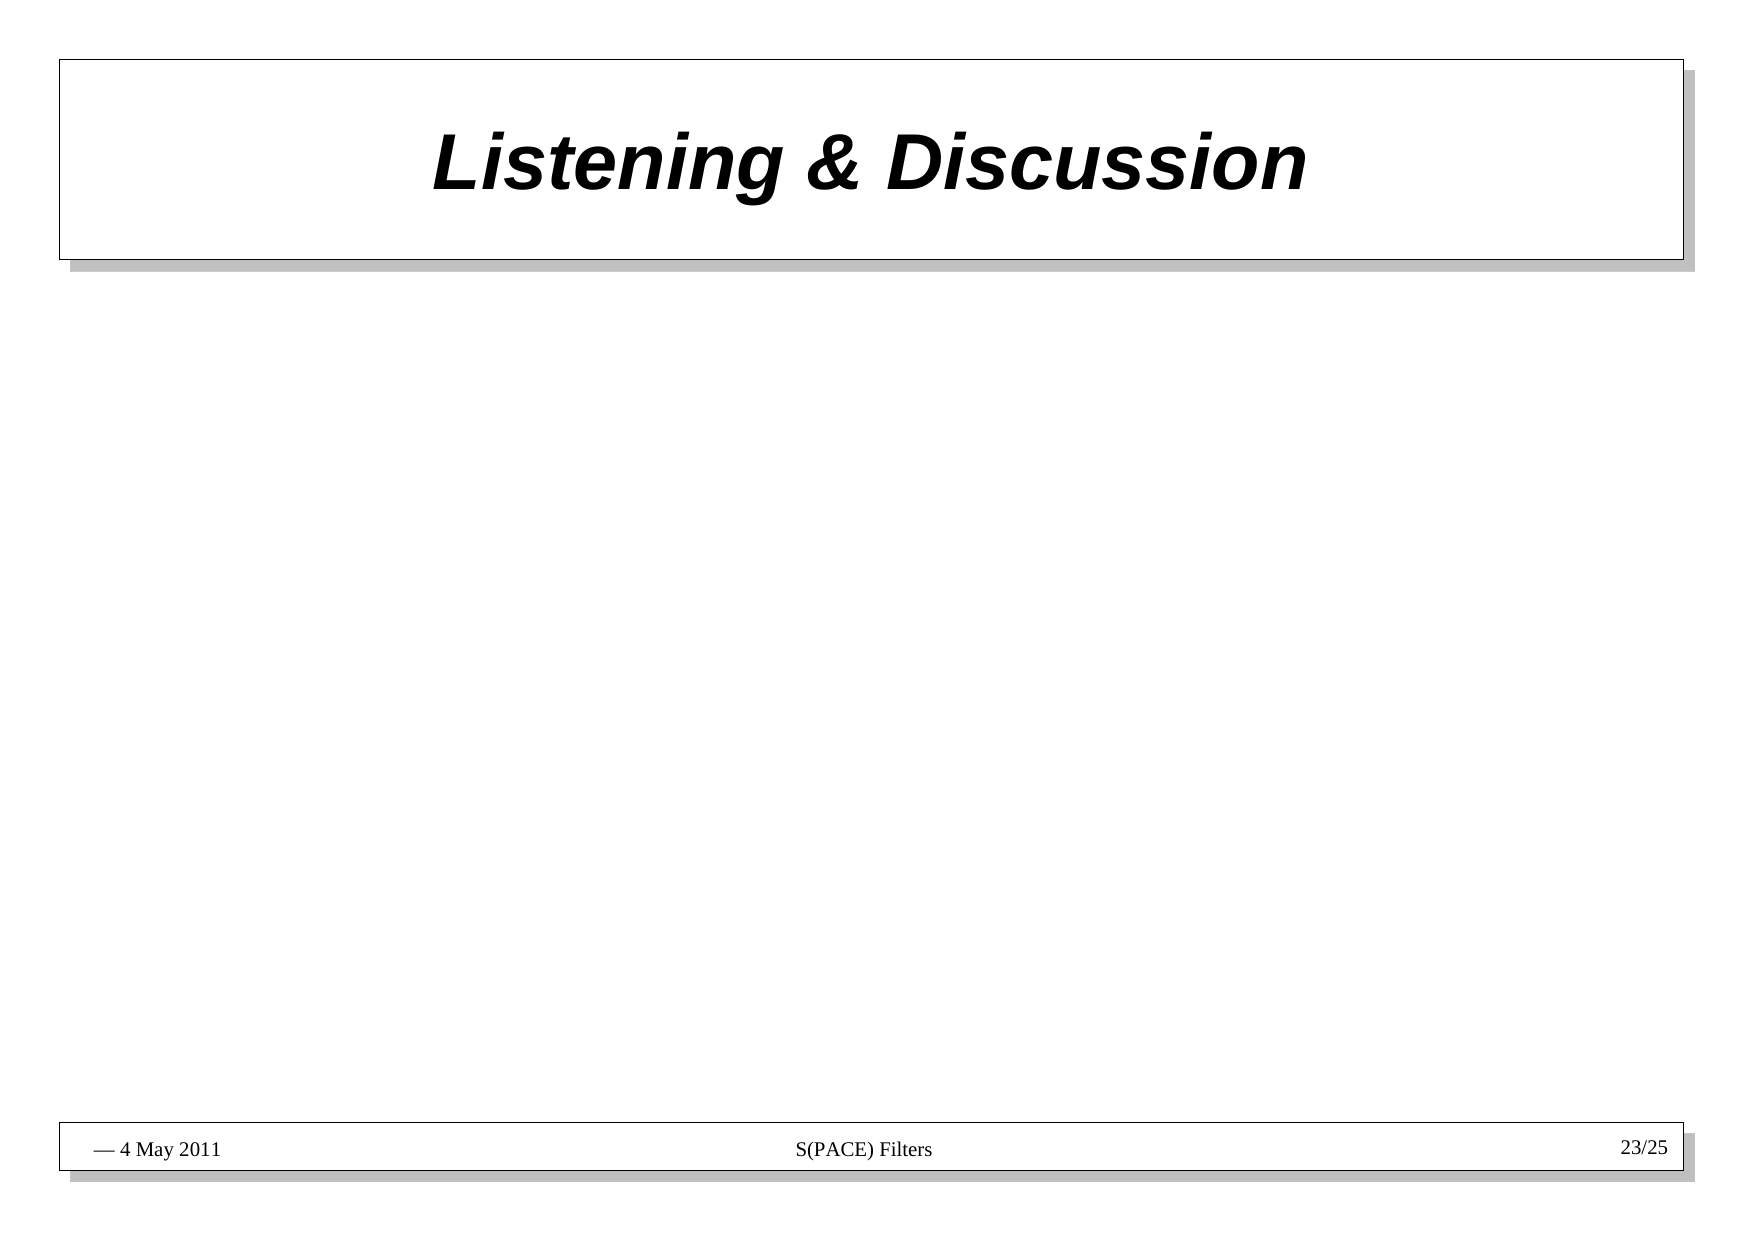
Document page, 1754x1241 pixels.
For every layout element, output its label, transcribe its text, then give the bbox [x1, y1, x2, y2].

title Listening & Discussion [59, 59, 1684, 266]
